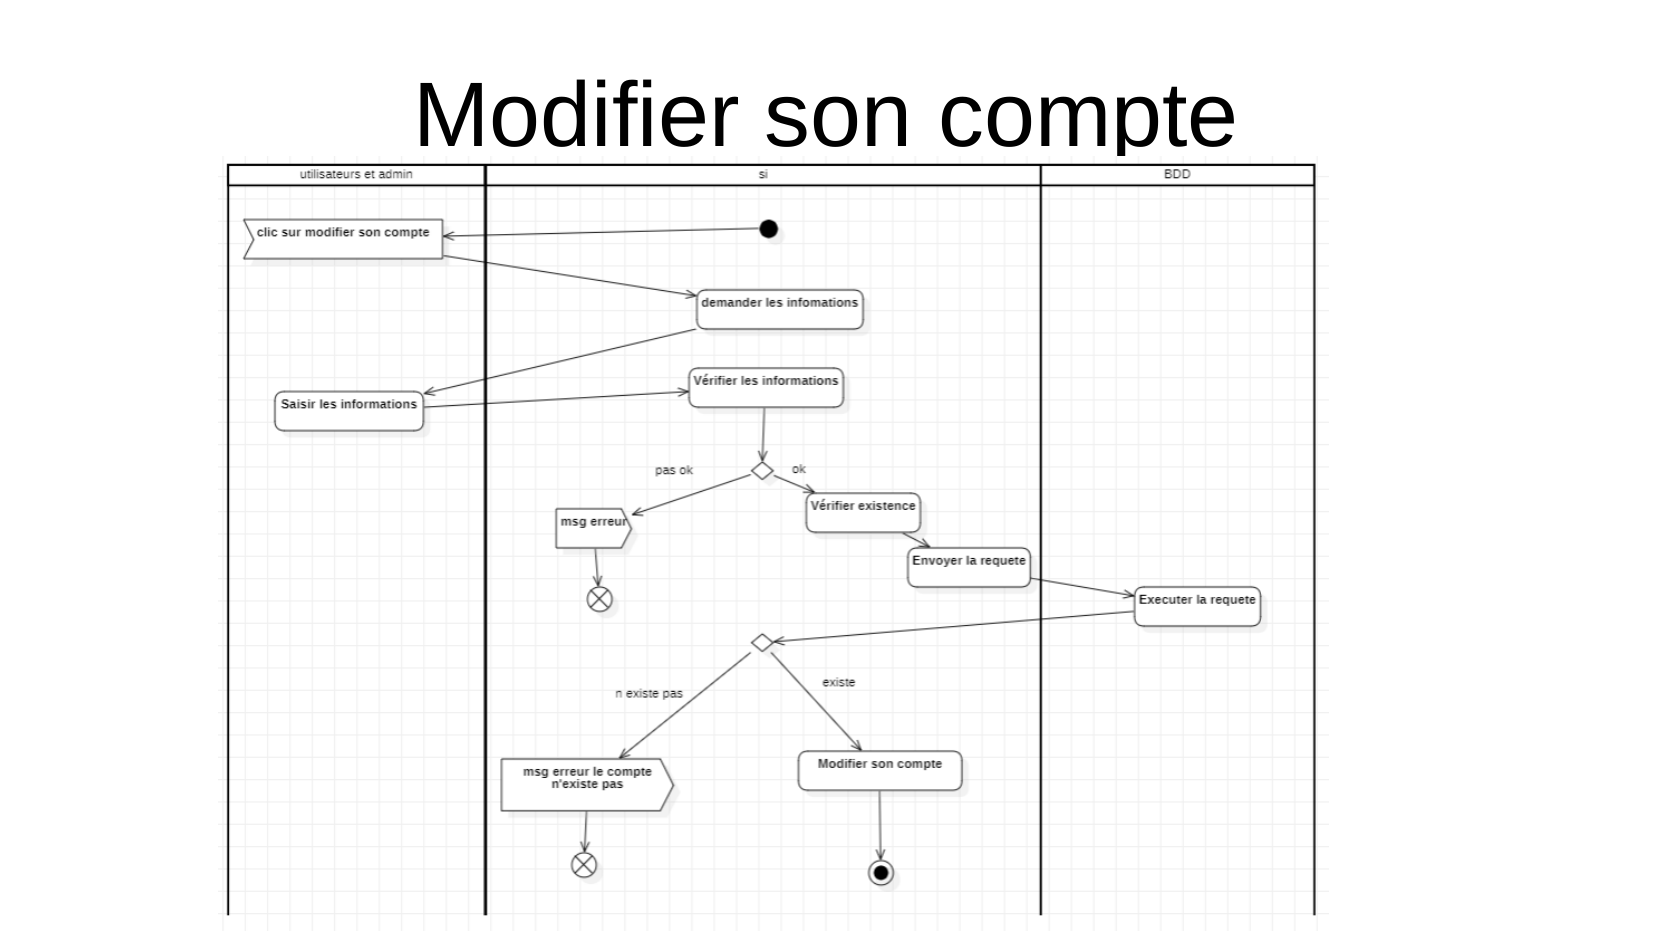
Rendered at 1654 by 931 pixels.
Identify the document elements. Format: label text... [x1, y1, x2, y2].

title Modifier son compte [82, 37, 1571, 193]
picture [218, 156, 1329, 931]
